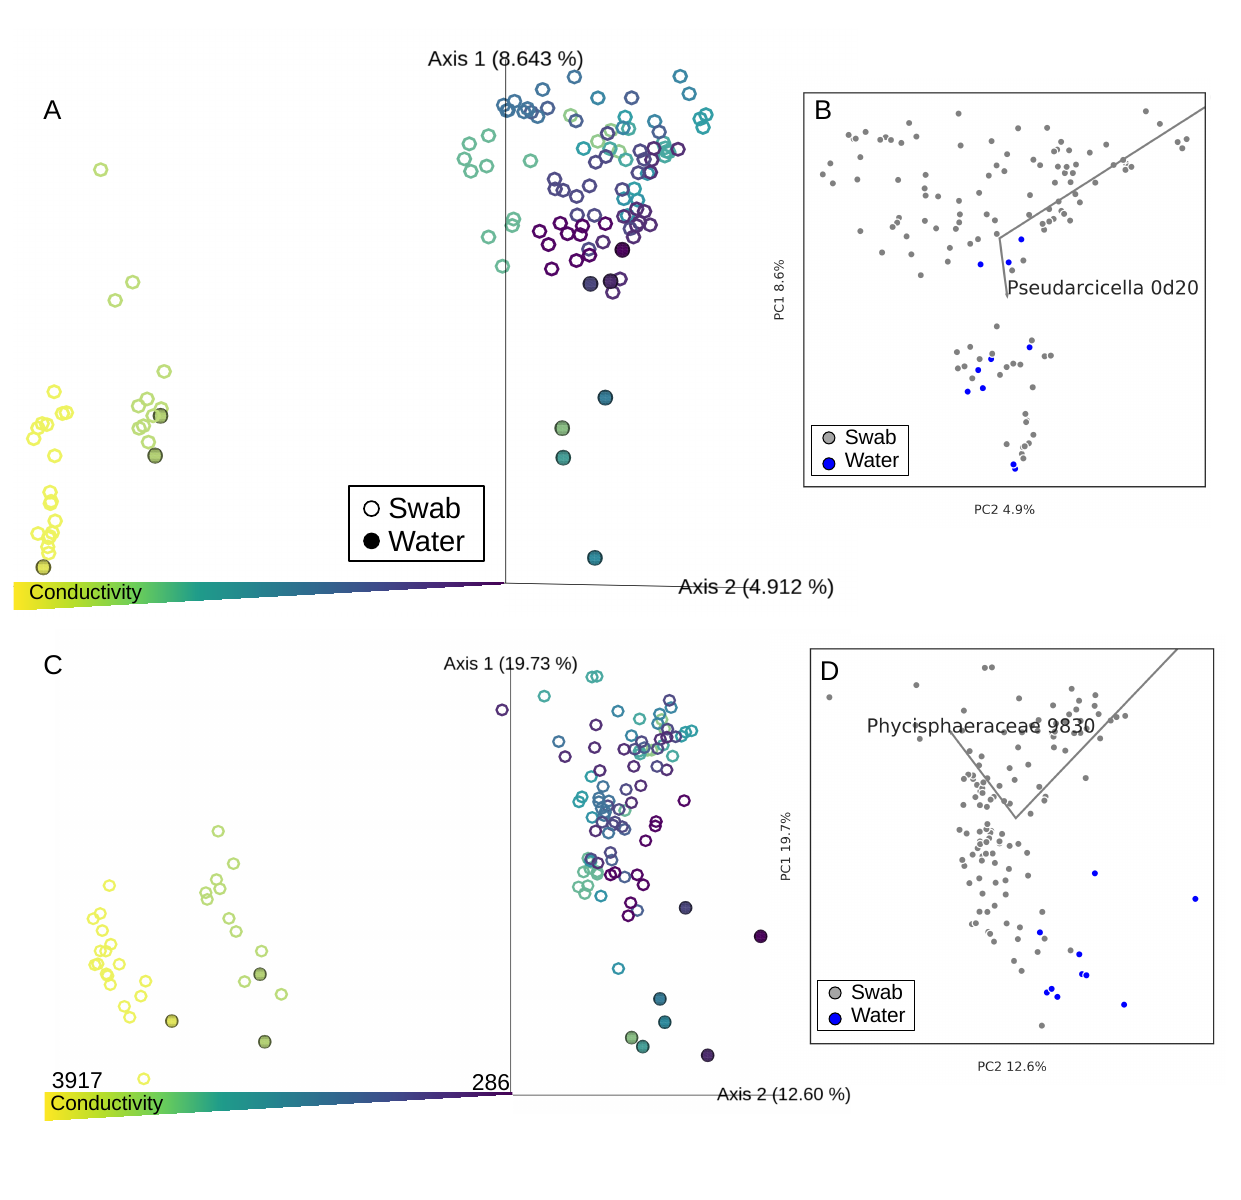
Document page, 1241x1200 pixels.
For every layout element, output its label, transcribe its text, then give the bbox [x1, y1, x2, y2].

picture [13, 28, 1211, 617]
picture [55, 629, 1226, 1114]
text_box [364, 533, 373, 549]
text_box [829, 1012, 836, 1025]
text_box C [28, 642, 149, 688]
text_box Swab Water [373, 484, 509, 584]
text_box Swab Water [836, 981, 914, 1030]
text_box [829, 986, 836, 999]
text_box 3917 [37, 1060, 134, 1102]
text_box Swab Water [373, 487, 483, 560]
text_box Conductivity [14, 572, 196, 612]
text_box Swab Water [836, 973, 972, 1073]
text_box Conductivity [35, 1083, 218, 1122]
text_box [363, 501, 373, 517]
text_box [822, 457, 830, 470]
text_box B [799, 87, 920, 133]
text_box [196, 584, 504, 612]
text_box [822, 431, 830, 444]
text_box [44, 1095, 513, 1122]
text_box 286 [457, 1062, 554, 1103]
text_box Swab Water [830, 426, 908, 475]
text_box Swab Water [830, 418, 966, 518]
text_box A [28, 87, 149, 133]
text_box D [805, 648, 926, 694]
